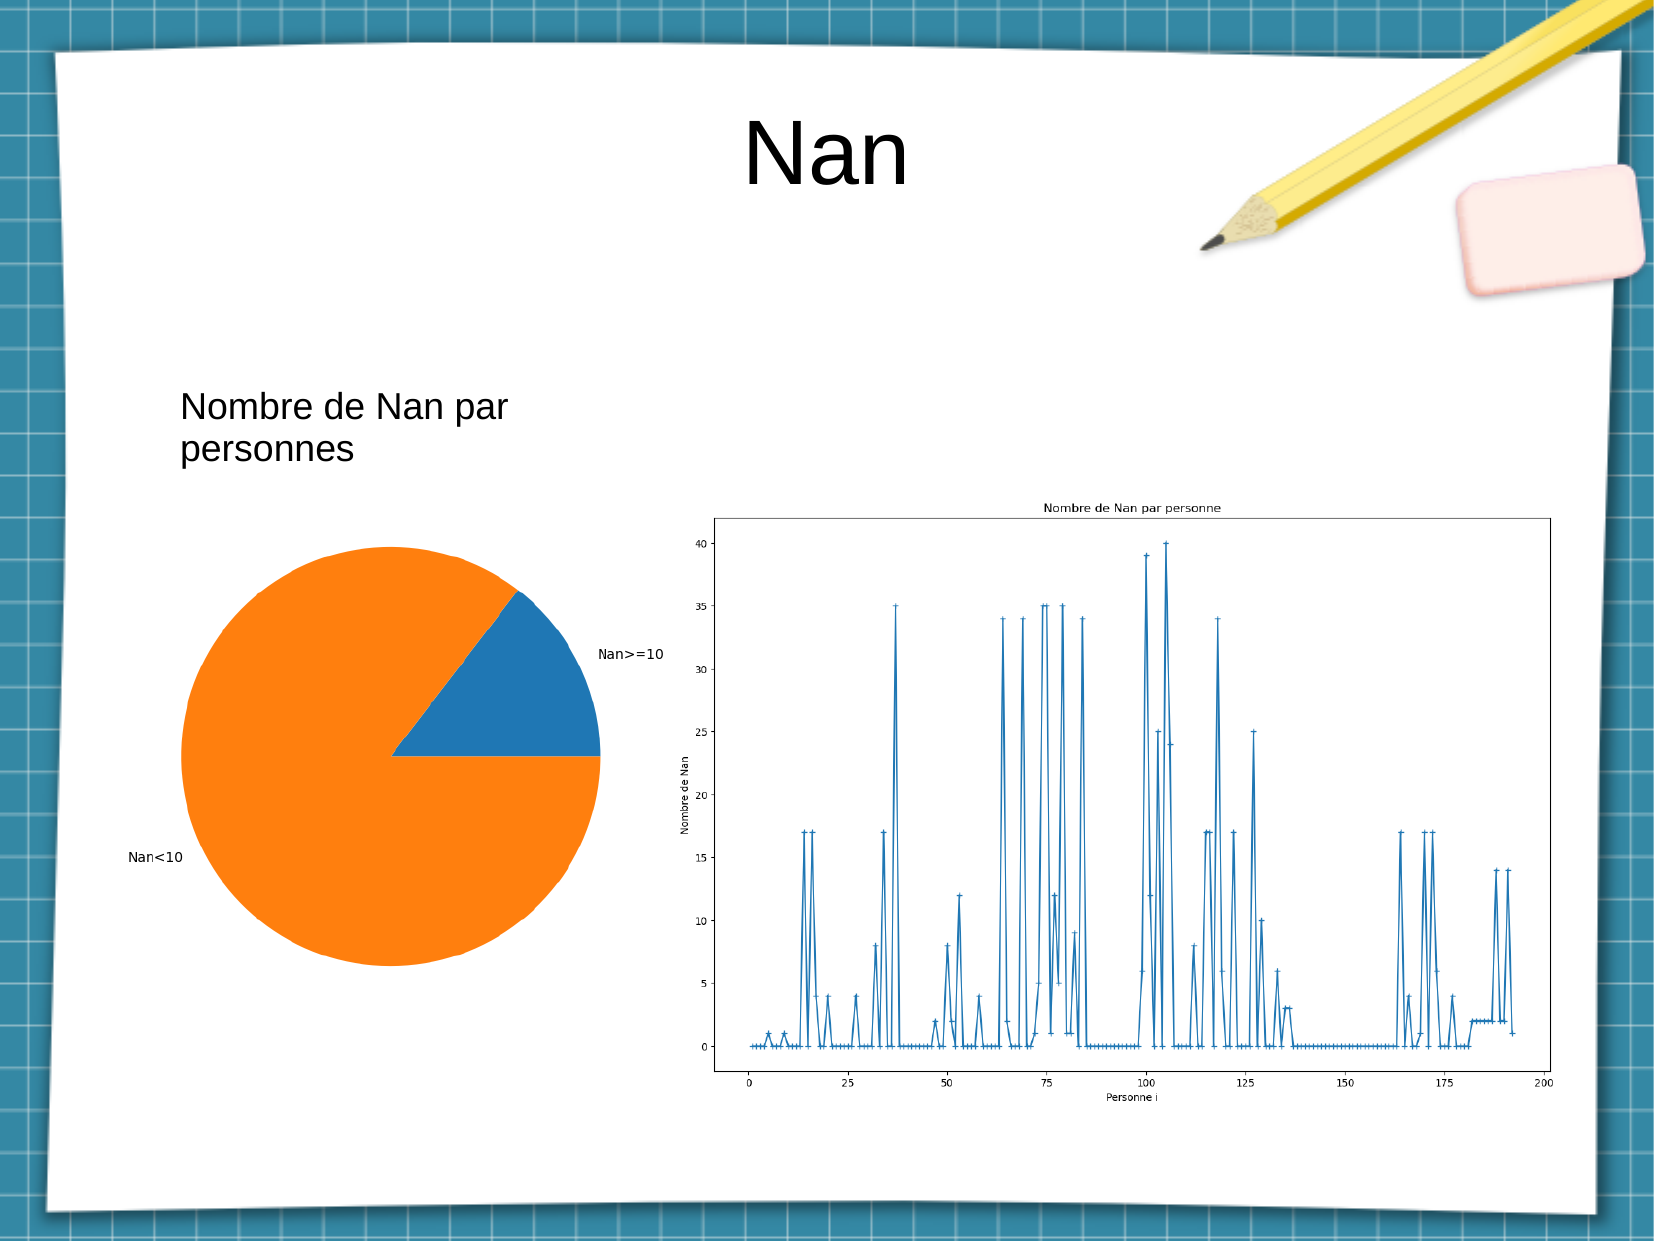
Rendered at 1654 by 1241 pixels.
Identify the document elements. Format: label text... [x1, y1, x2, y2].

text_box Nombre de Nan par personnes [165, 377, 567, 477]
title Nan [82, 49, 1571, 257]
picture [0, 0, 1654, 1241]
